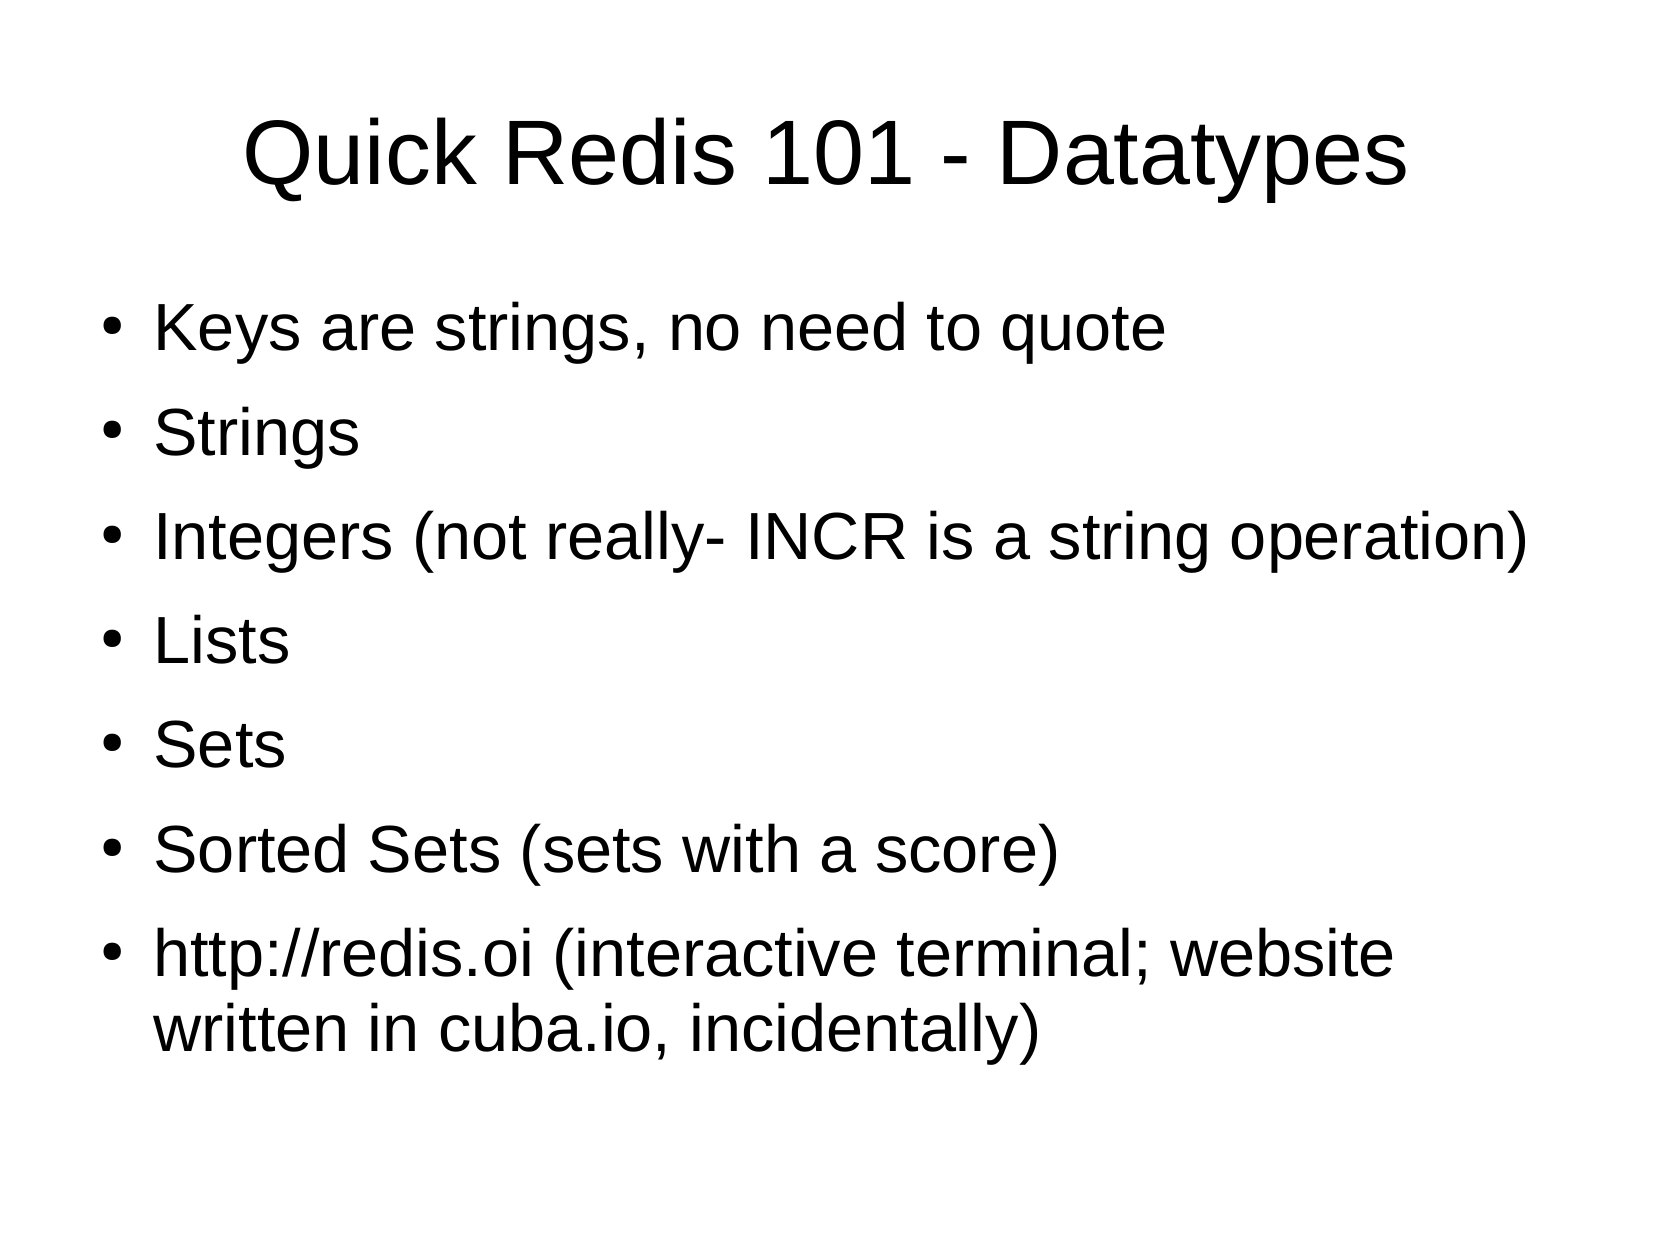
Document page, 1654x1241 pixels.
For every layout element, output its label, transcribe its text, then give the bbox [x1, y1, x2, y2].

title Quick Redis 101 - Datatypes [82, 49, 1571, 257]
list Keys are strings, no need to quote Strings Integers (not really- INCR is a string operation) Lists Sets Sorted Sets (sets with a score) http://redis.oi (interactive terminal; website written in cuba.io, incidentally) [82, 290, 1571, 1109]
